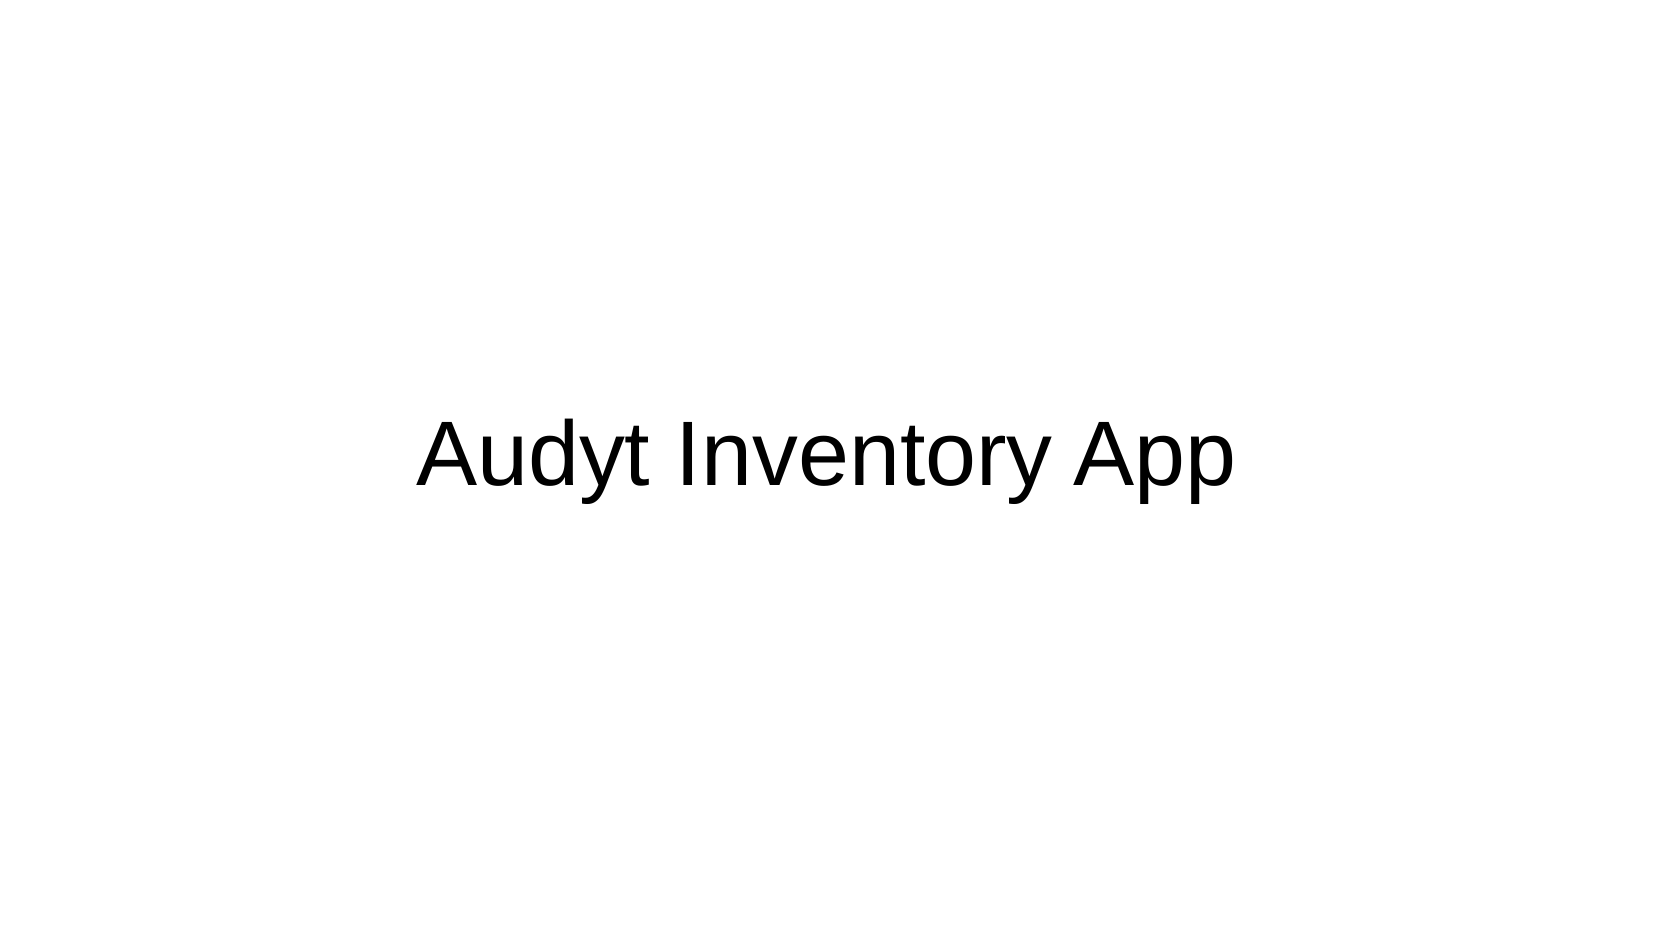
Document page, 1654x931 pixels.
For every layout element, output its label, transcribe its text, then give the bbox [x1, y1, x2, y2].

title Audyt Inventory App [82, 376, 1571, 532]
